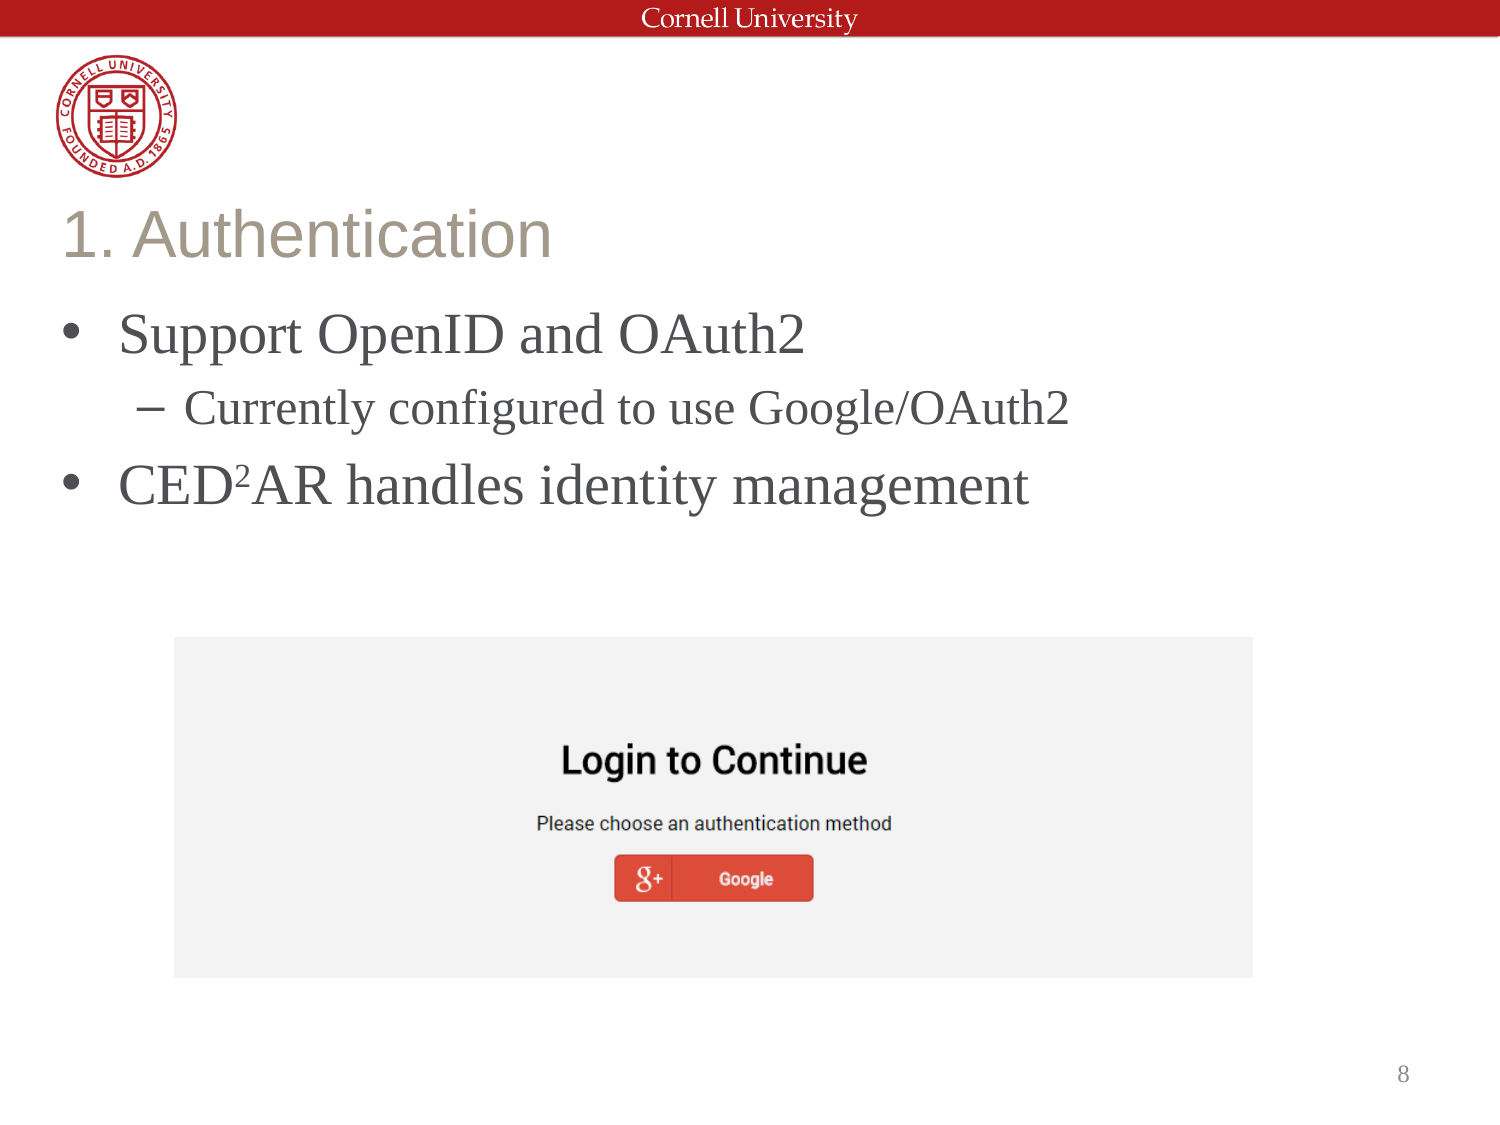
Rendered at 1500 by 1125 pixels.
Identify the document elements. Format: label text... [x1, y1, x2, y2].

title 1. Authentication [46, 174, 1471, 288]
picture [174, 637, 1253, 978]
picture [635, 0, 860, 60]
picture [50, 50, 195, 174]
list Support OpenID and OAuth2 Currently configured to use Google/OAuth2 CED2AR handles identity management [46, 288, 1471, 944]
slide_number <number> [1074, 1042, 1425, 1103]
